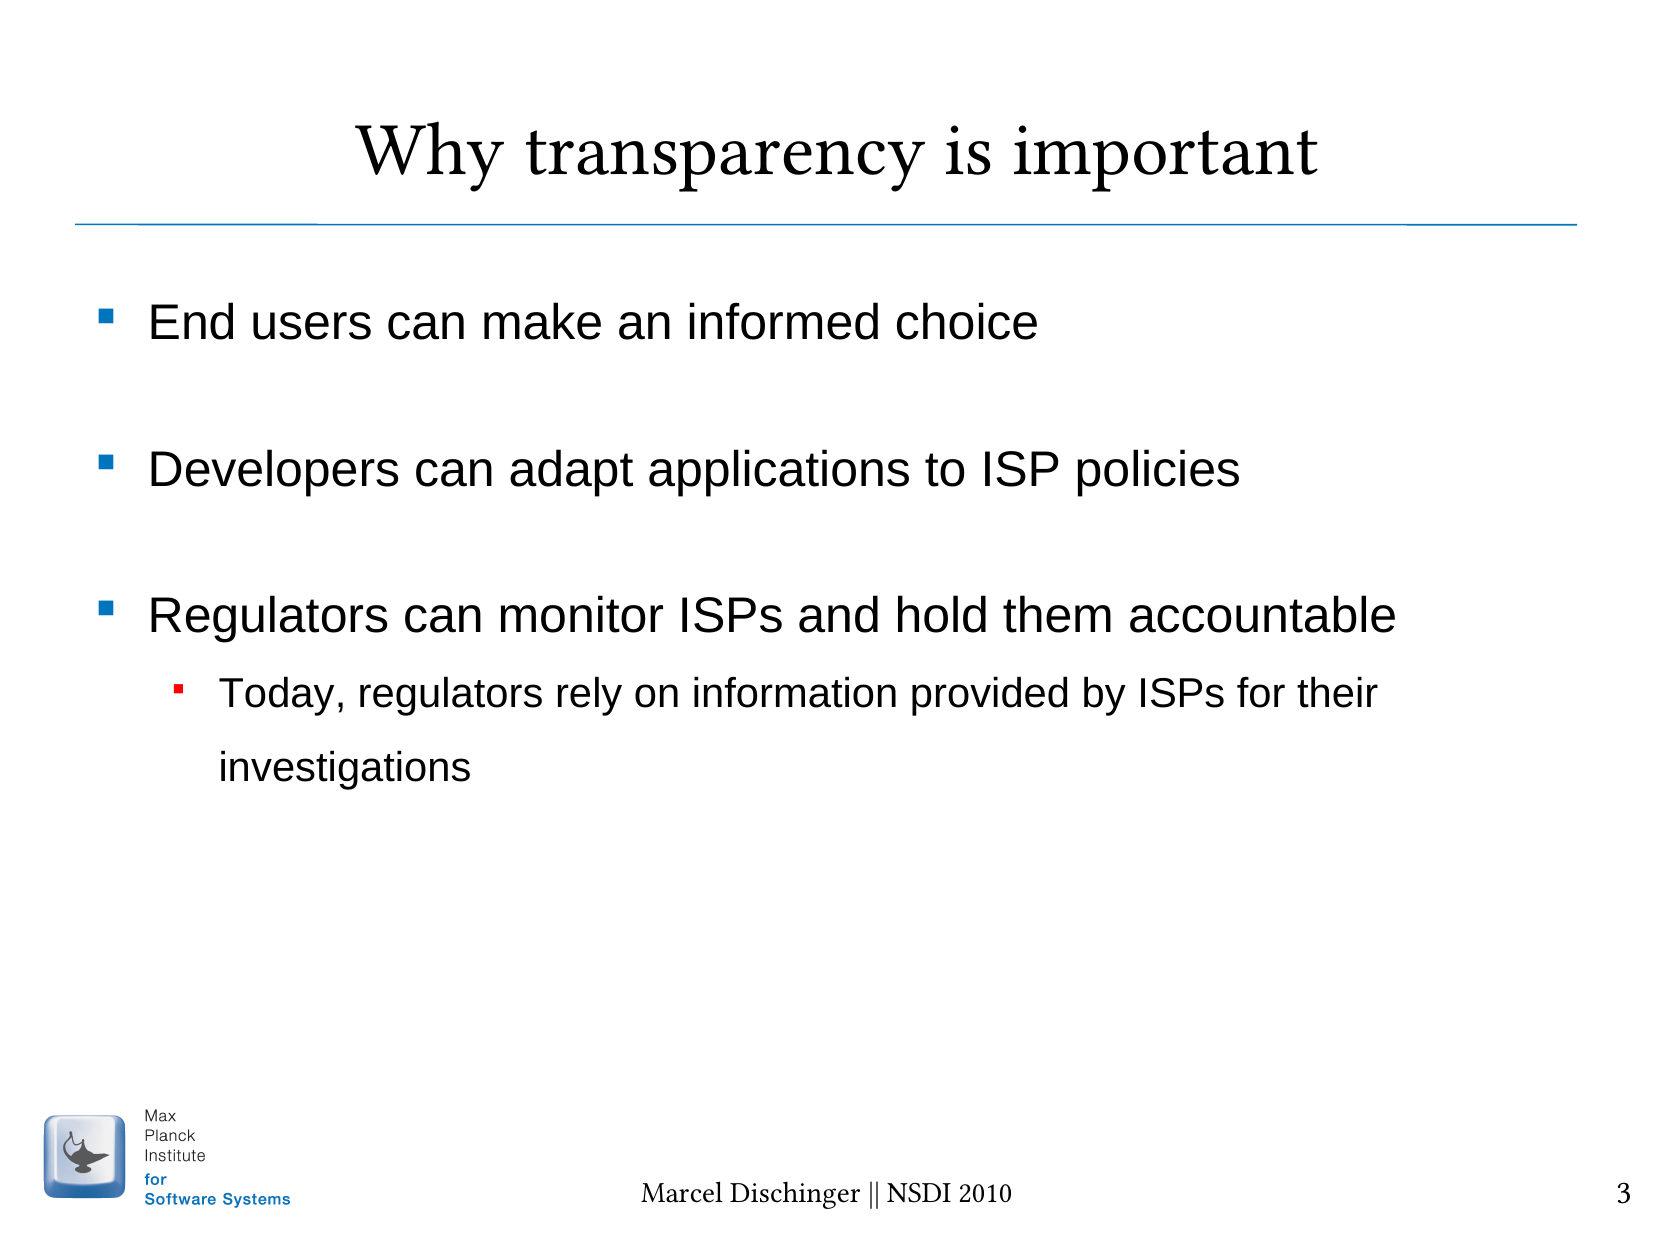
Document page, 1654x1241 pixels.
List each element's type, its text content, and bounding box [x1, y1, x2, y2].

title Why transparency is important [54, 51, 1621, 252]
list End users can make an informed choice Developers can adapt applications to ISP policies Regulators can monitor ISPs and hold them accountable Today, regulators rely on information provided by ISPs for their investigations [77, 277, 1579, 1180]
